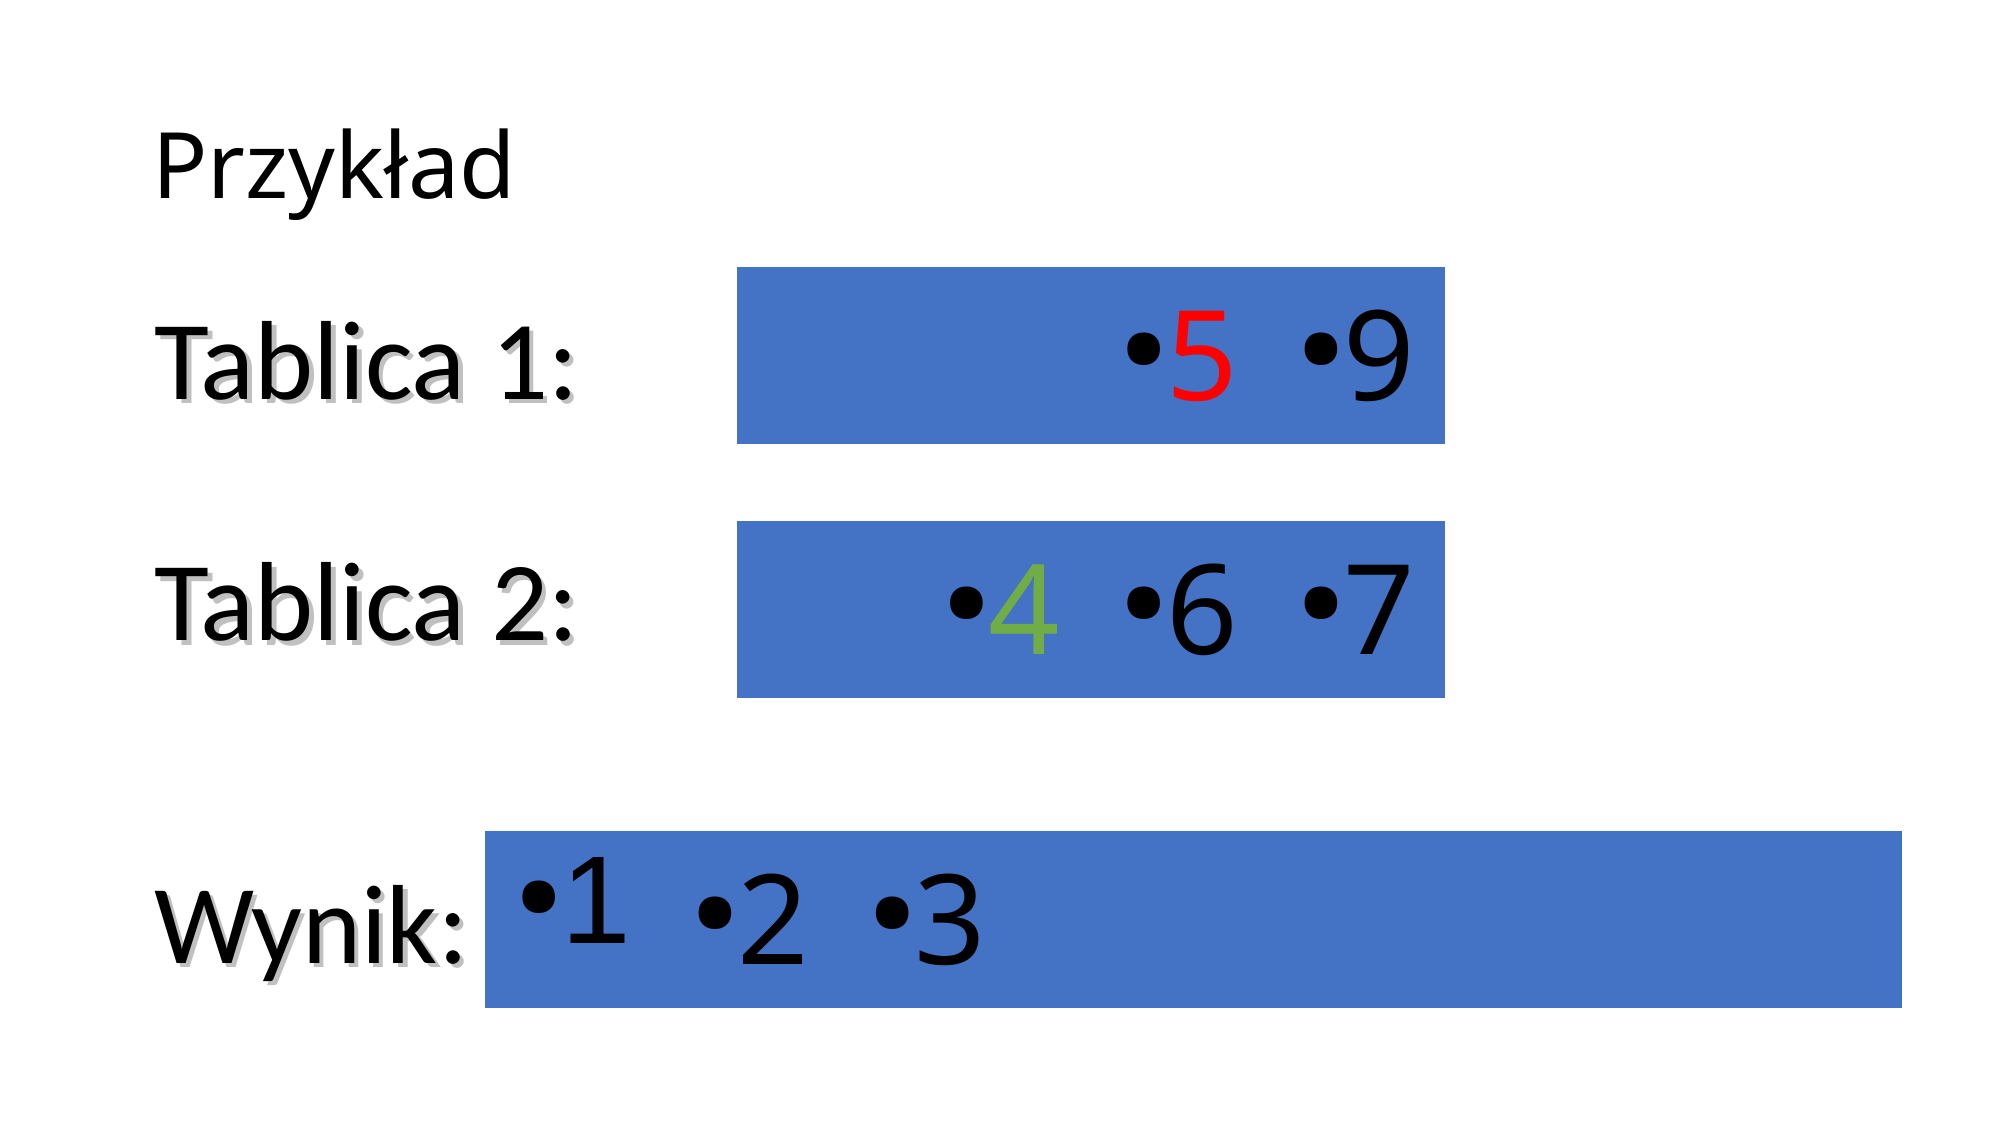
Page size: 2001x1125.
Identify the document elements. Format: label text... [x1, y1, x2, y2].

table_header [1194, 831, 1371, 1008]
table_header [737, 521, 914, 698]
text_box Wynik: [139, 843, 483, 993]
table_header 3 [839, 831, 1017, 1008]
text_box Tablica 2: [140, 521, 594, 671]
table_header [1017, 831, 1194, 1008]
table_header [1371, 831, 1548, 1008]
table_header 2 [662, 831, 839, 1008]
title Przykład [137, 59, 1863, 278]
table_header [1725, 831, 1902, 1008]
table_header 4 [914, 521, 1091, 698]
text_box Tablica 1: [140, 279, 594, 430]
table_header 6 [1091, 521, 1268, 698]
table_header 1 [485, 831, 662, 1008]
table_header 7 [1268, 521, 1445, 698]
table_header 9 [1268, 267, 1445, 444]
table_header [1548, 831, 1725, 1008]
table_header 5 [1091, 267, 1268, 444]
table_header [914, 267, 1091, 444]
table_header [737, 267, 914, 444]
